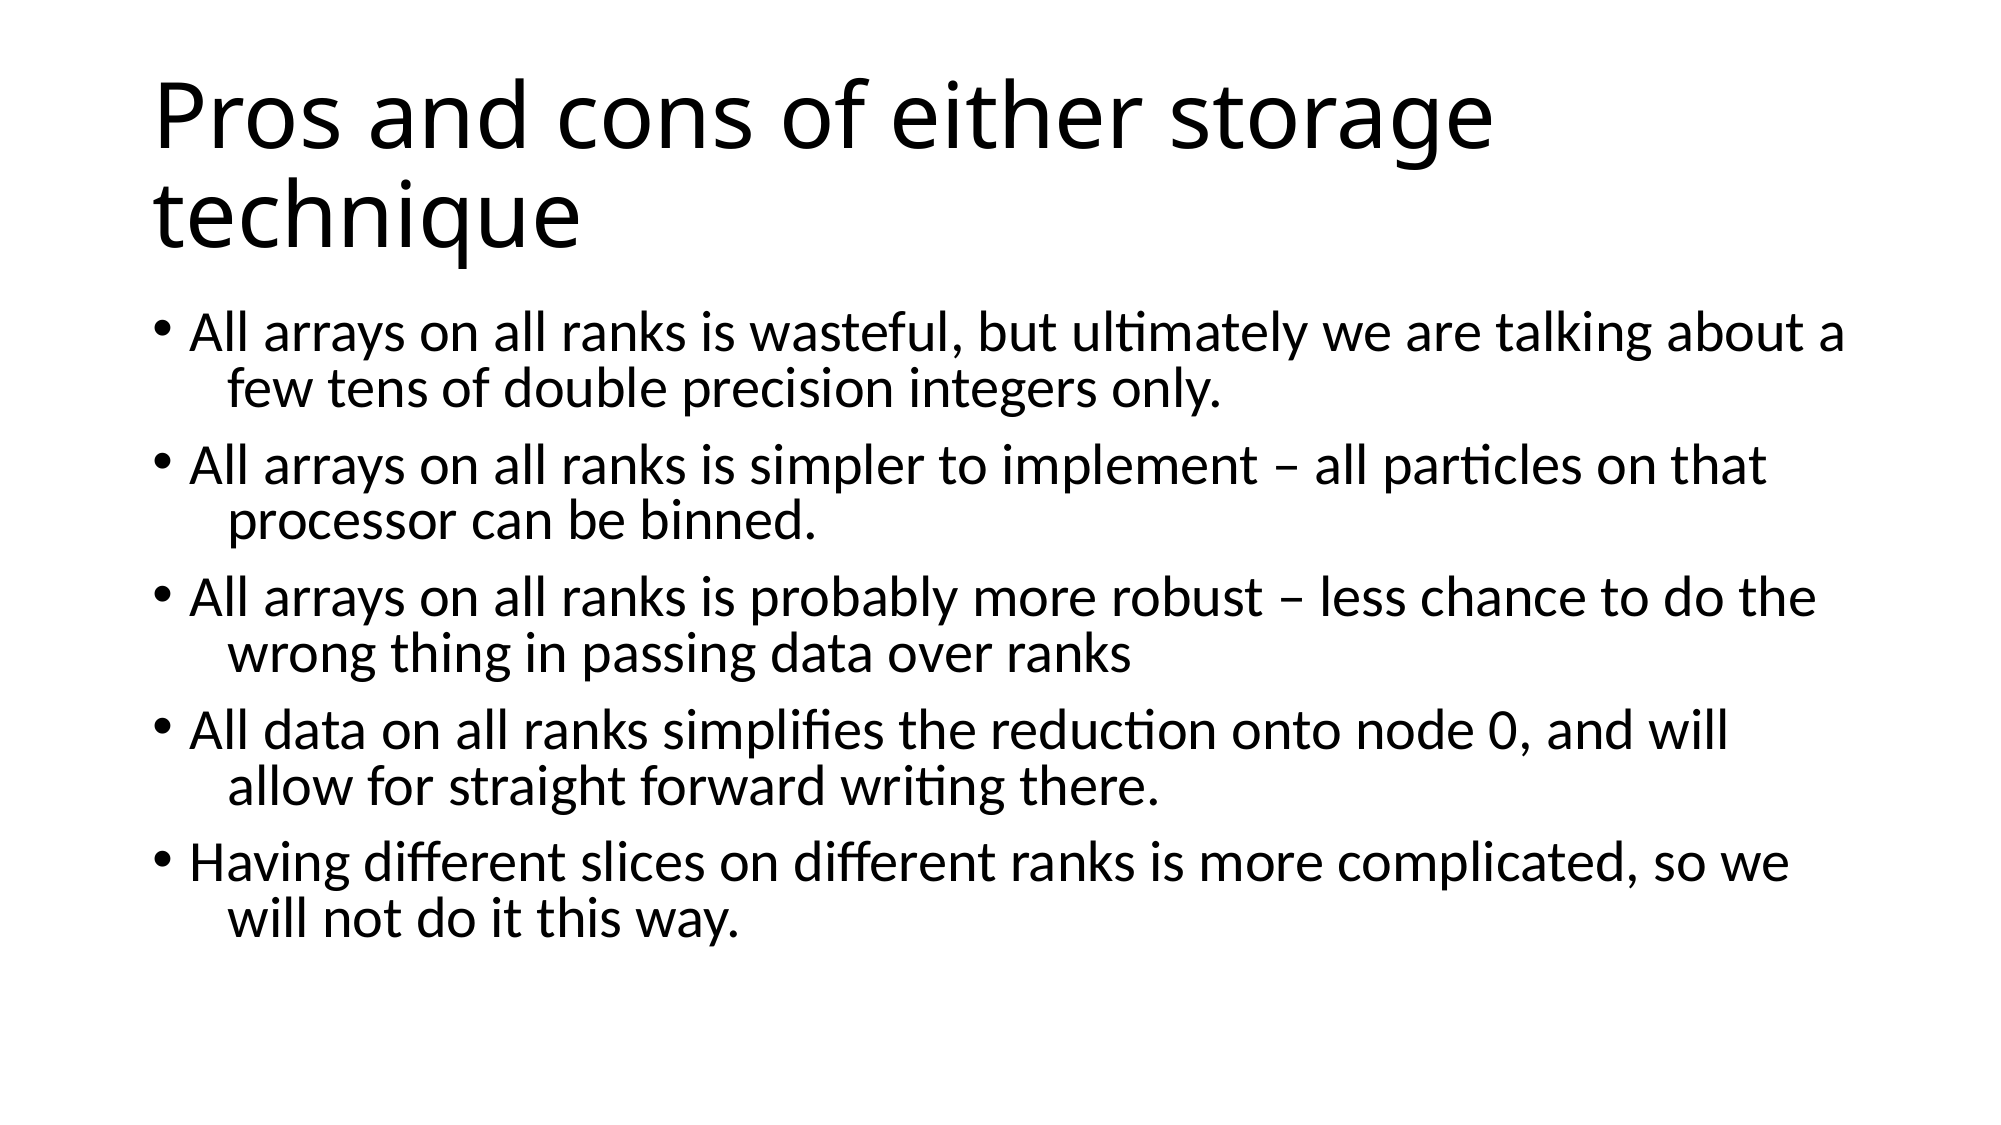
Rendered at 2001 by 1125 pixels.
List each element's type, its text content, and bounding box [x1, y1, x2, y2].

list All arrays on all ranks is wasteful, but ultimately we are talking about a few tens of double precision integers only. All arrays on all ranks is simpler to implement – all particles on that processor can be binned. All arrays on all ranks is probably more robust – less chance to do the wrong thing in passing data over ranks All data on all ranks simplifies the reduction onto node 0, and will allow for straight forward writing there. Having different slices on different ranks is more complicated, so we will not do it this way. [137, 299, 1863, 1014]
title Pros and cons of either storage technique [137, 59, 1863, 278]
